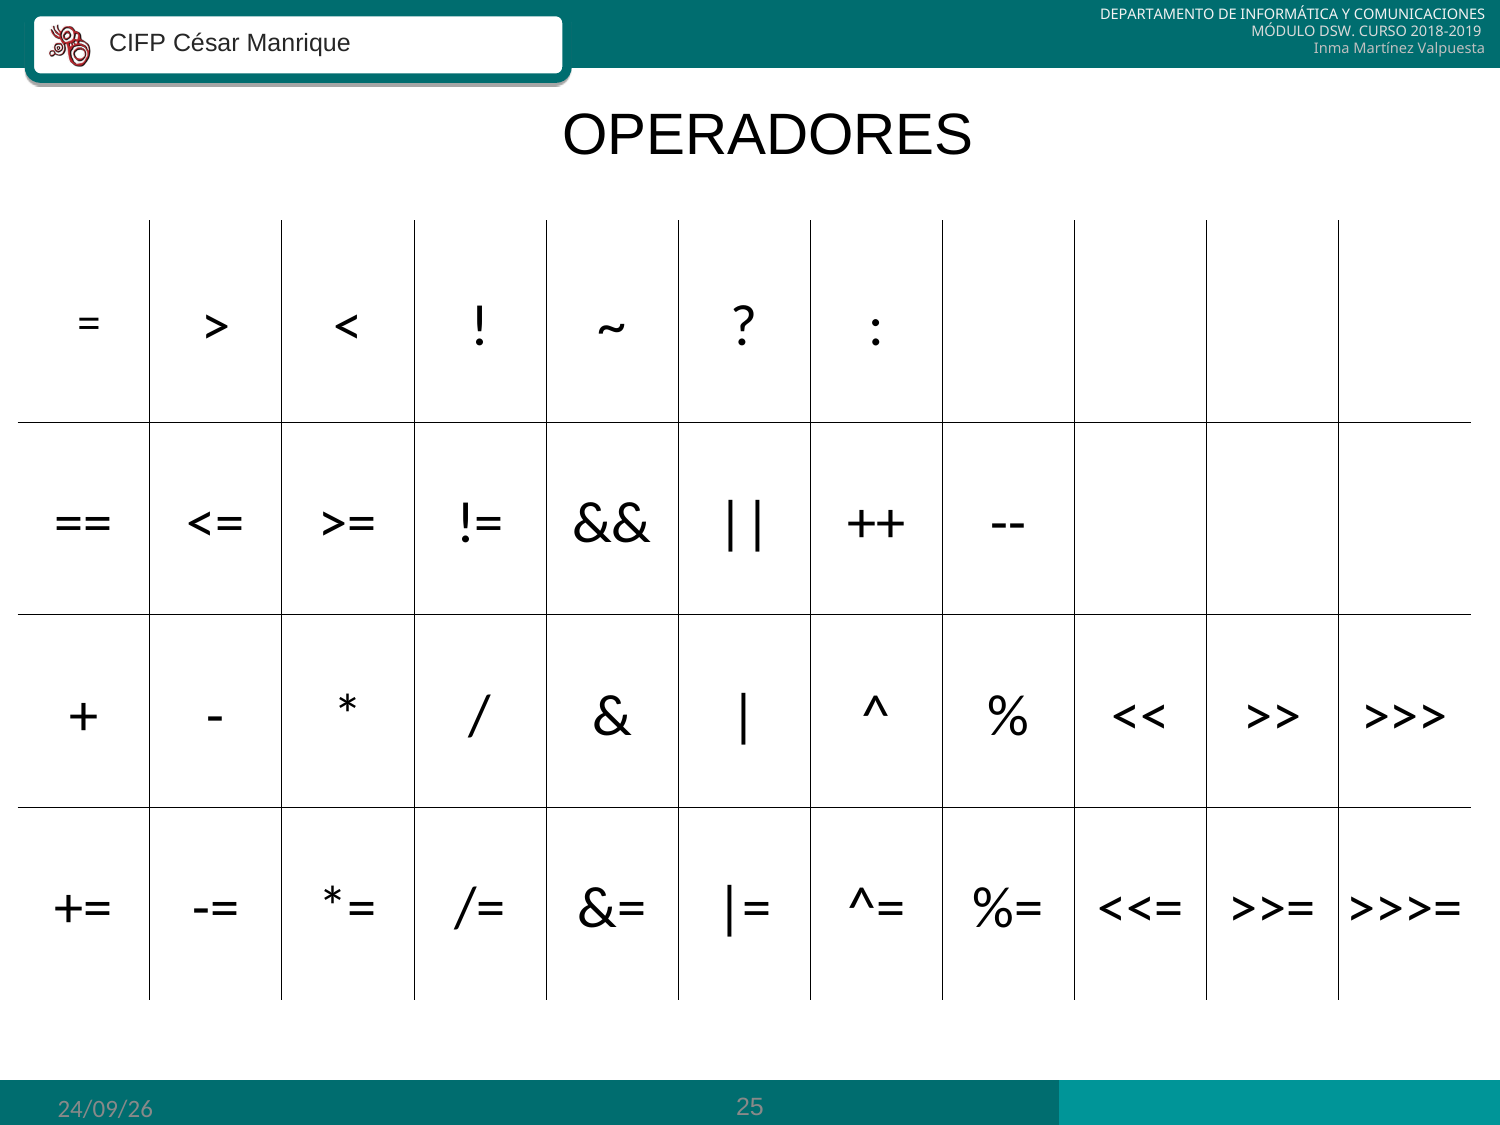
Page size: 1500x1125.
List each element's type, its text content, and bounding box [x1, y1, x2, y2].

table_header ! [415, 220, 546, 422]
table_cell <<= [1075, 808, 1206, 1000]
table_cell + [18, 615, 149, 807]
table_cell &= [547, 808, 678, 1000]
table_cell | [679, 615, 810, 807]
table_cell ++ [811, 423, 942, 614]
table_cell ^ [811, 615, 942, 807]
table_cell != [415, 423, 546, 614]
table_header [943, 220, 1074, 422]
table_cell && [547, 423, 678, 614]
table_cell [1339, 423, 1471, 614]
text_box <número> [512, 1082, 988, 1125]
title OPERADORES [17, 90, 1483, 173]
table_cell >>= [1207, 808, 1338, 1000]
table_header : [811, 220, 942, 422]
table_cell ^= [811, 808, 942, 1000]
picture [47, 23, 93, 67]
table_cell [1075, 423, 1206, 614]
table_cell - [150, 615, 281, 807]
table_cell /= [415, 808, 546, 1000]
table_header = [18, 220, 149, 422]
table_cell |= [679, 808, 810, 1000]
text_box 18/09/18 [42, 1085, 344, 1125]
table_cell >> [1207, 615, 1338, 807]
table_header < [282, 220, 414, 422]
table_cell & [547, 615, 678, 807]
table_header [1339, 220, 1471, 422]
table_cell >>> [1339, 615, 1471, 807]
table_header [1207, 220, 1338, 422]
table_cell >= [282, 423, 414, 614]
table_header [1075, 220, 1206, 422]
table_cell << [1075, 615, 1206, 807]
table_cell == [18, 423, 149, 614]
table_cell >>>= [1339, 808, 1471, 1000]
table_cell -- [943, 423, 1074, 614]
table_header ? [679, 220, 810, 422]
table_header ~ [547, 220, 678, 422]
table_cell <= [150, 423, 281, 614]
table_cell / [415, 615, 546, 807]
table_cell % [943, 615, 1074, 807]
table_cell %= [943, 808, 1074, 1000]
table_header > [150, 220, 281, 422]
table_cell -= [150, 808, 281, 1000]
table_cell || [679, 423, 810, 614]
table_cell [1207, 423, 1338, 614]
table_cell *= [282, 808, 414, 1000]
table_cell * [282, 615, 414, 807]
table_cell += [18, 808, 149, 1000]
